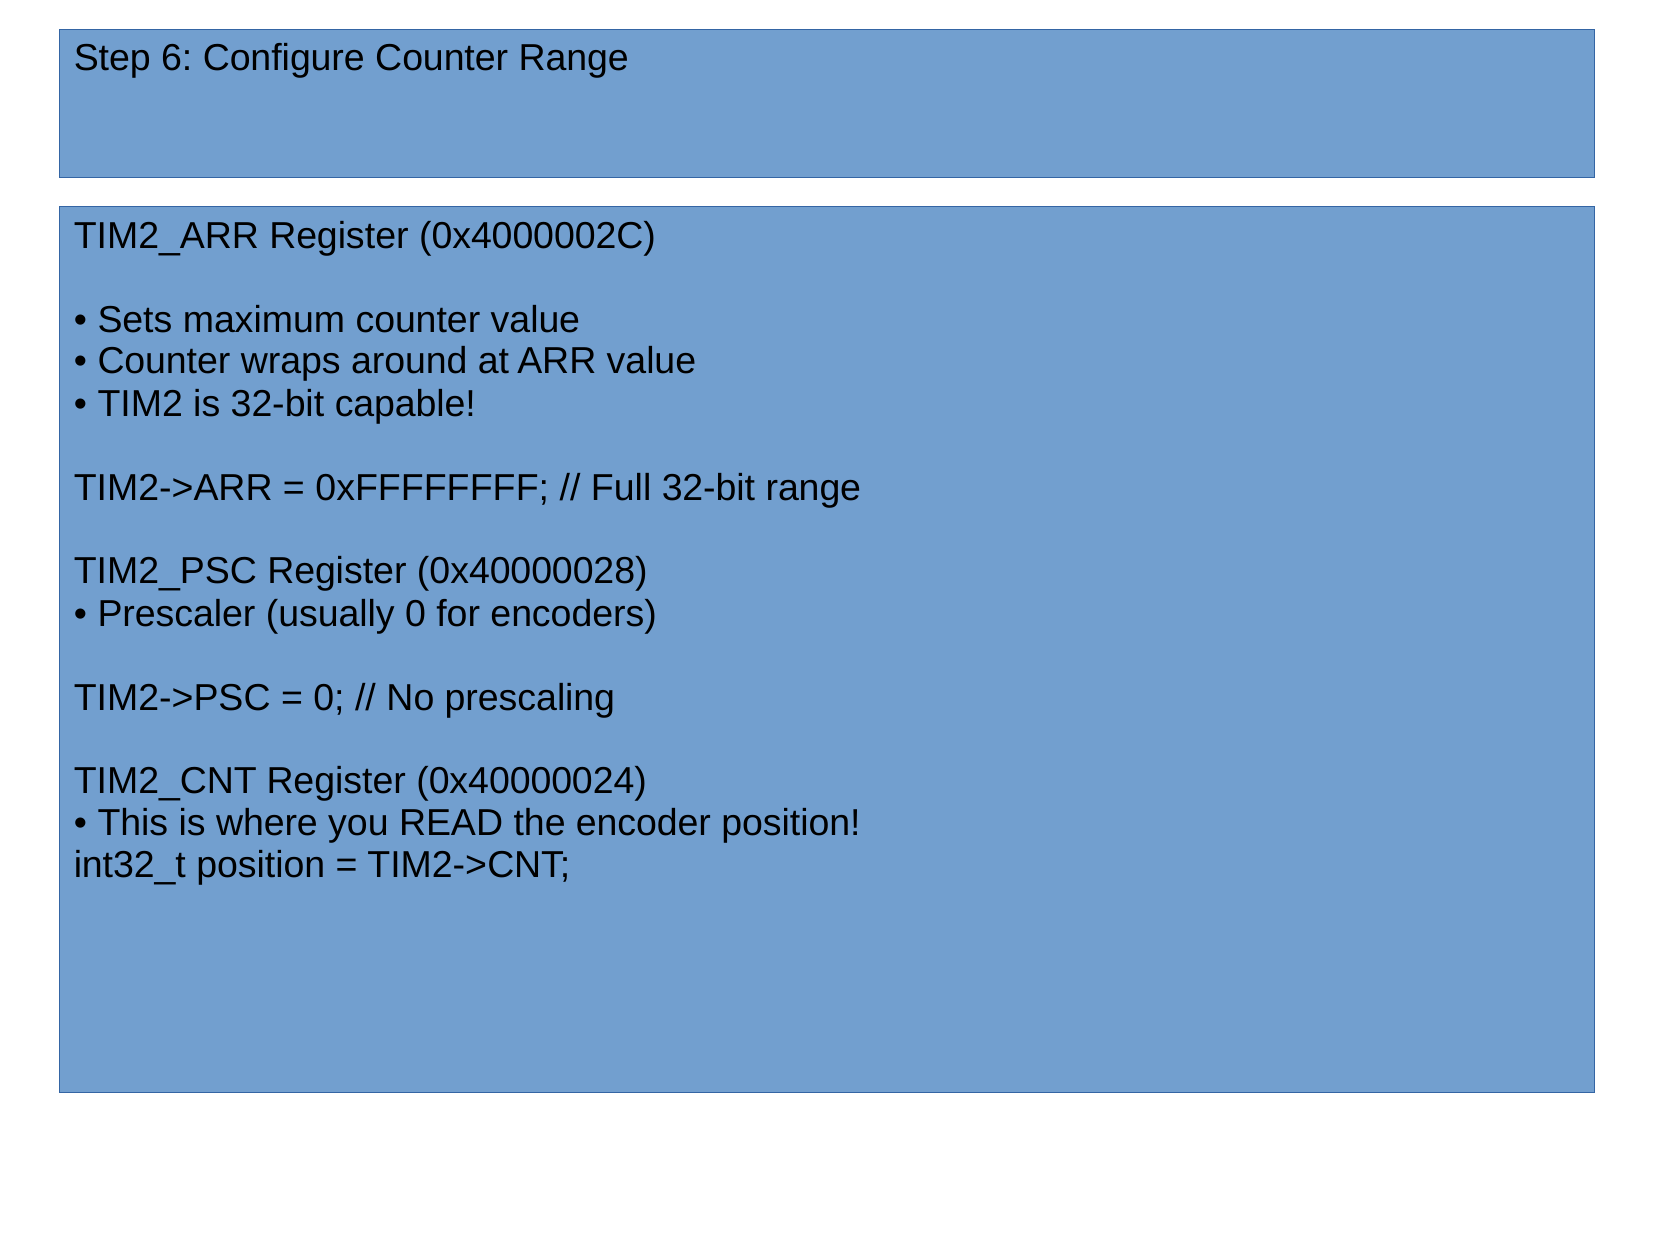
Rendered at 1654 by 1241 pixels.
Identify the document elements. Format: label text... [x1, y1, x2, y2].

text_box TIM2_ARR Register (0x4000002C) • Sets maximum counter value • Counter wraps around at ARR value • TIM2 is 32-bit capable! TIM2->ARR = 0xFFFFFFFF; // Full 32-bit range TIM2_PSC Register (0x40000028) • Prescaler (usually 0 for encoders) TIM2->PSC = 0; // No prescaling TIM2_CNT Register (0x40000024) • This is where you READ the encoder position! int32_t position = TIM2->CNT; [59, 206, 1595, 1093]
text_box Step 6: Configure Counter Range [59, 29, 1595, 178]
